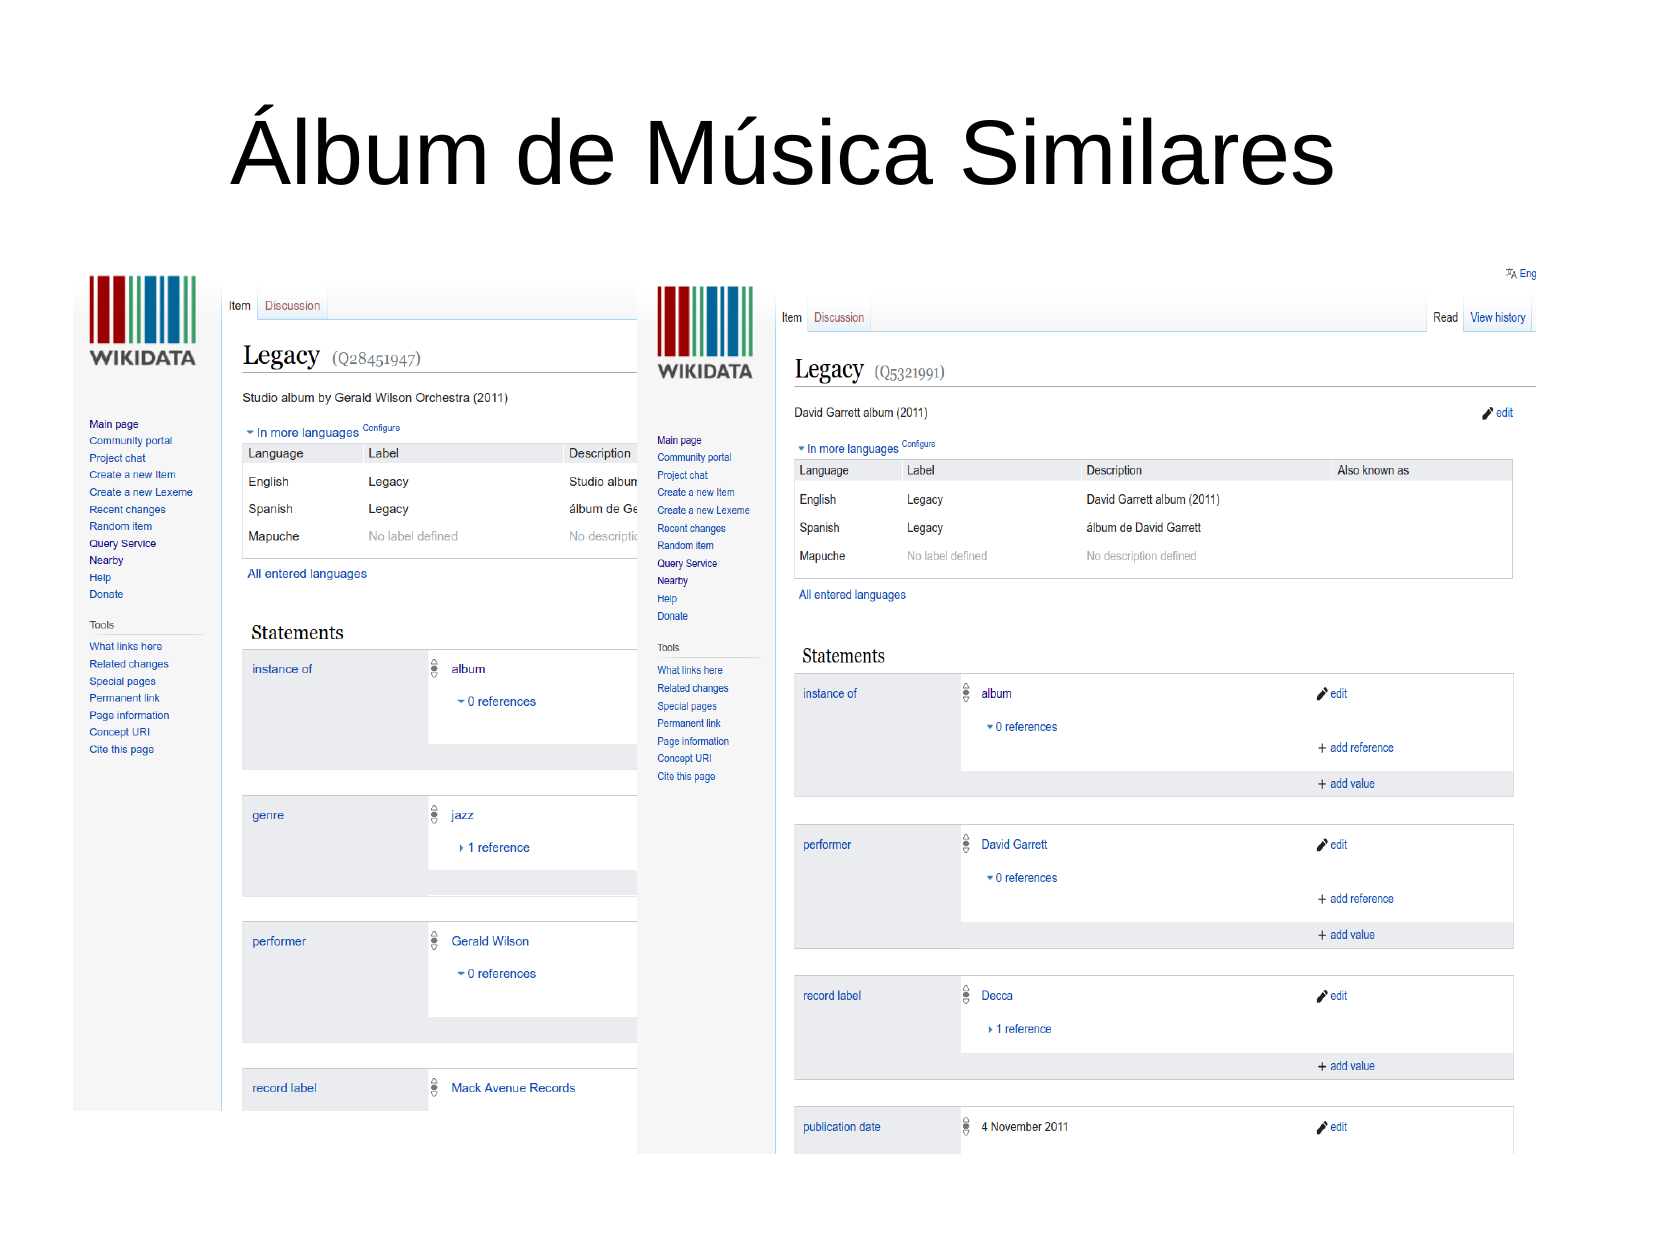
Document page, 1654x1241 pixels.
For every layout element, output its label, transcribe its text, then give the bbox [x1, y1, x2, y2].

title Álbum de Música Similares [23, 49, 1571, 257]
picture [73, 248, 1536, 1154]
